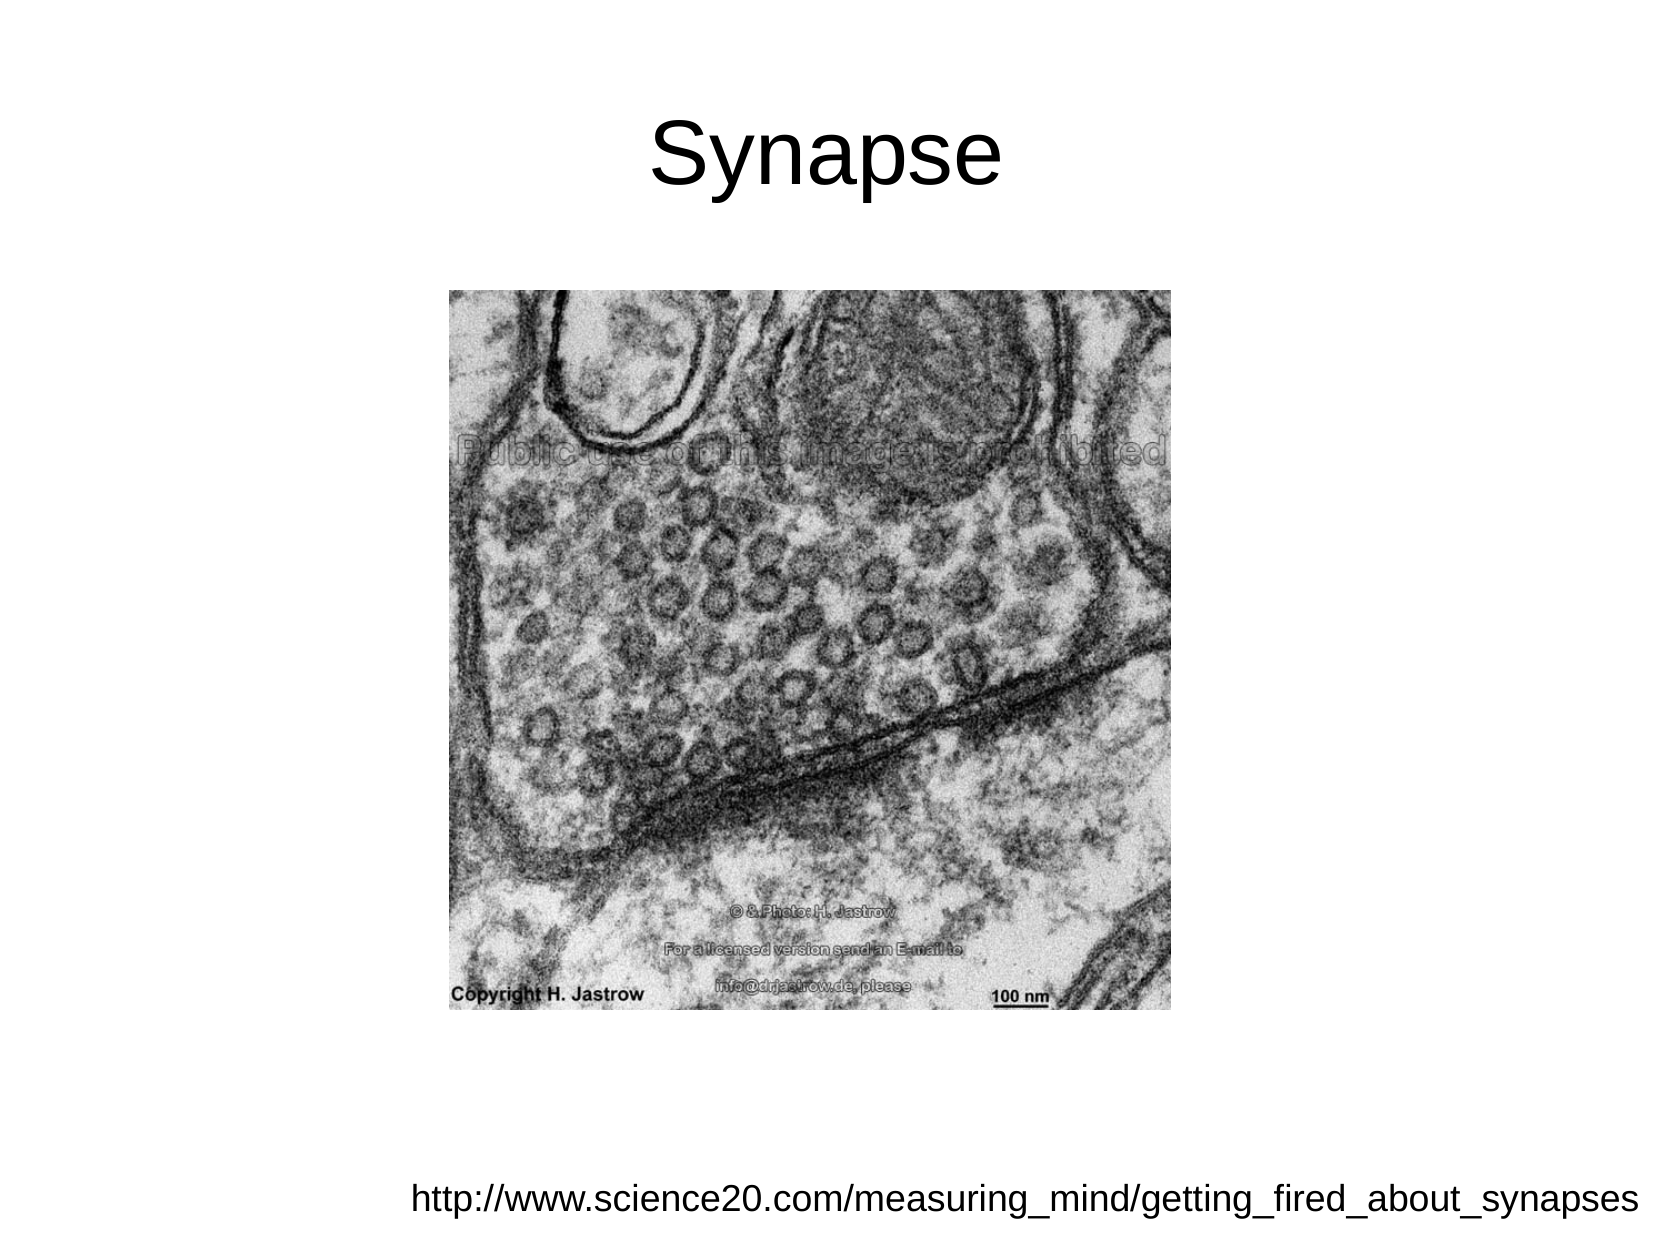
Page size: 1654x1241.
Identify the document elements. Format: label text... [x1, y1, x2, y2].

picture [449, 290, 1171, 1010]
text_box http://www.science20.com/measuring_mind/getting_fired_about_synapses [396, 1170, 1654, 1228]
title Synapse [82, 49, 1571, 257]
